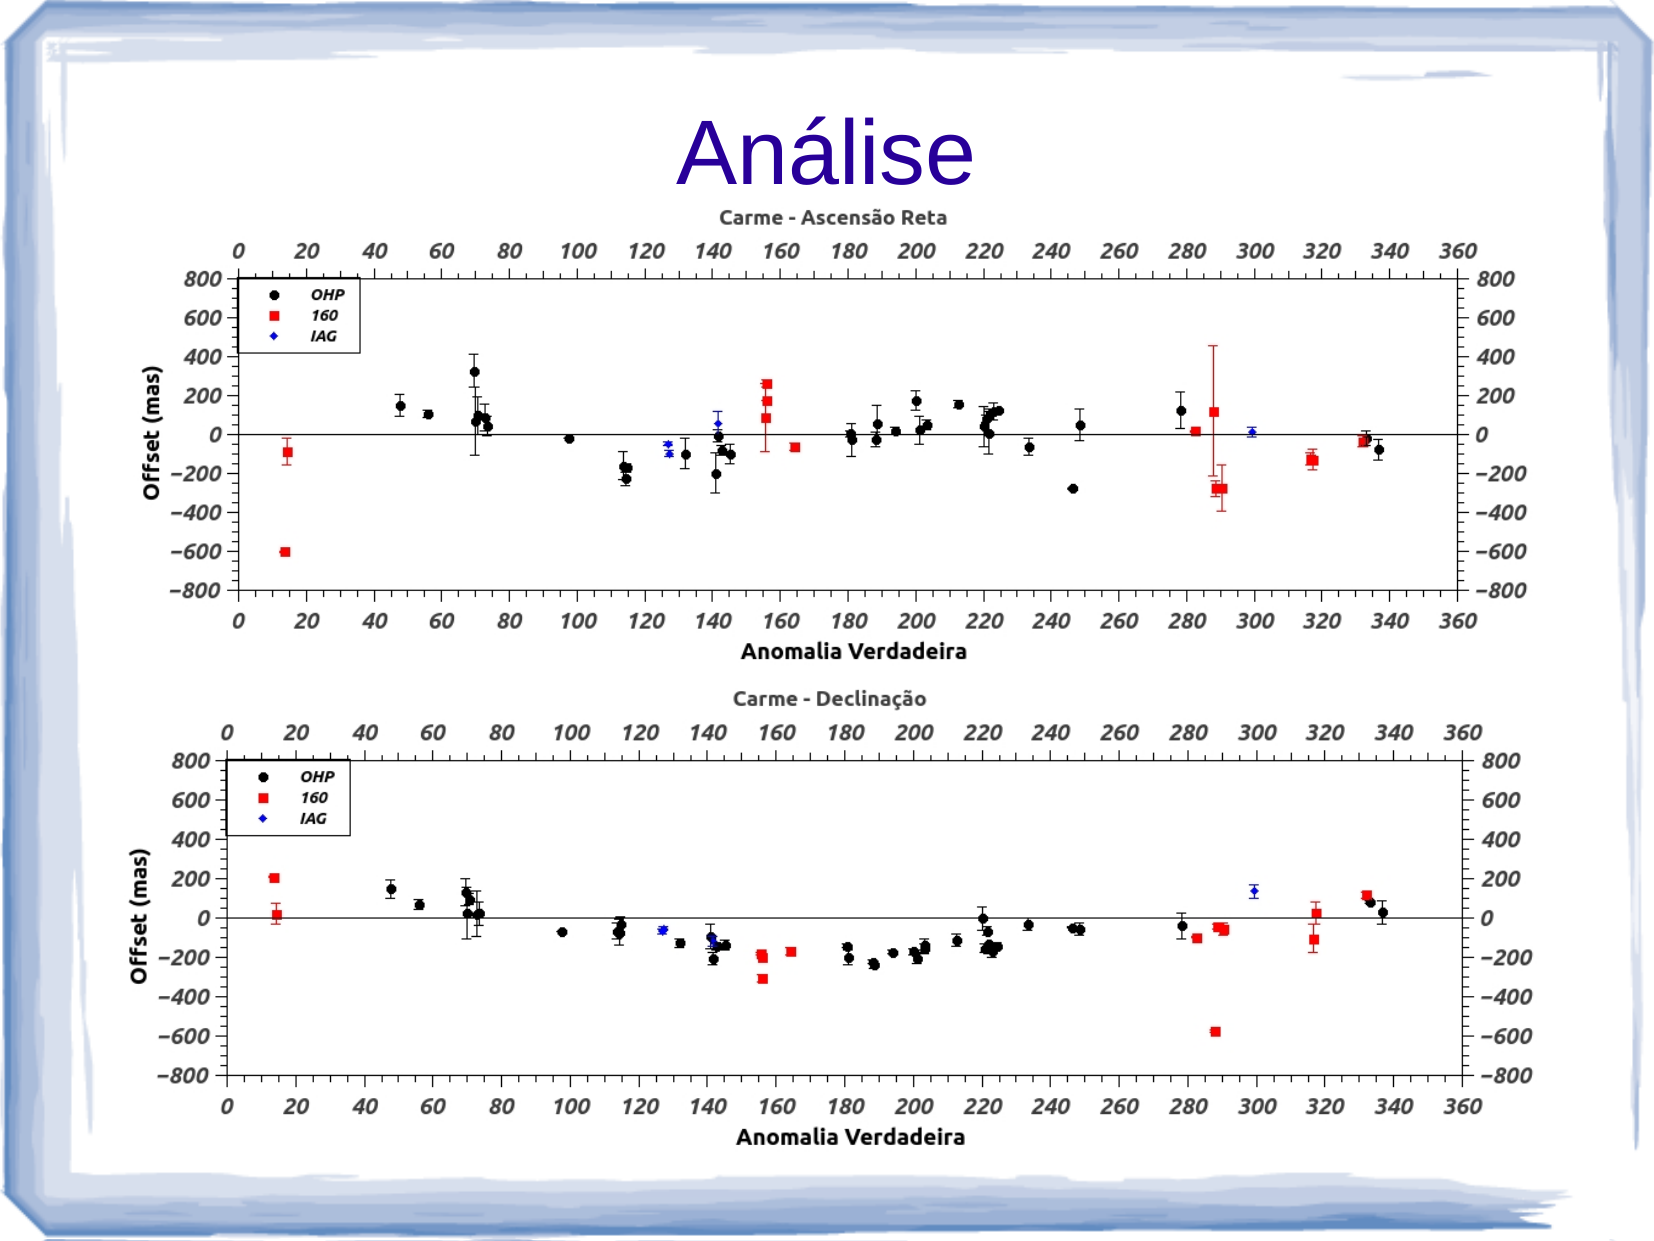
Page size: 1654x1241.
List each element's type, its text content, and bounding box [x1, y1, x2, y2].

title Análise [82, 49, 1571, 257]
picture [0, 0, 1654, 1241]
